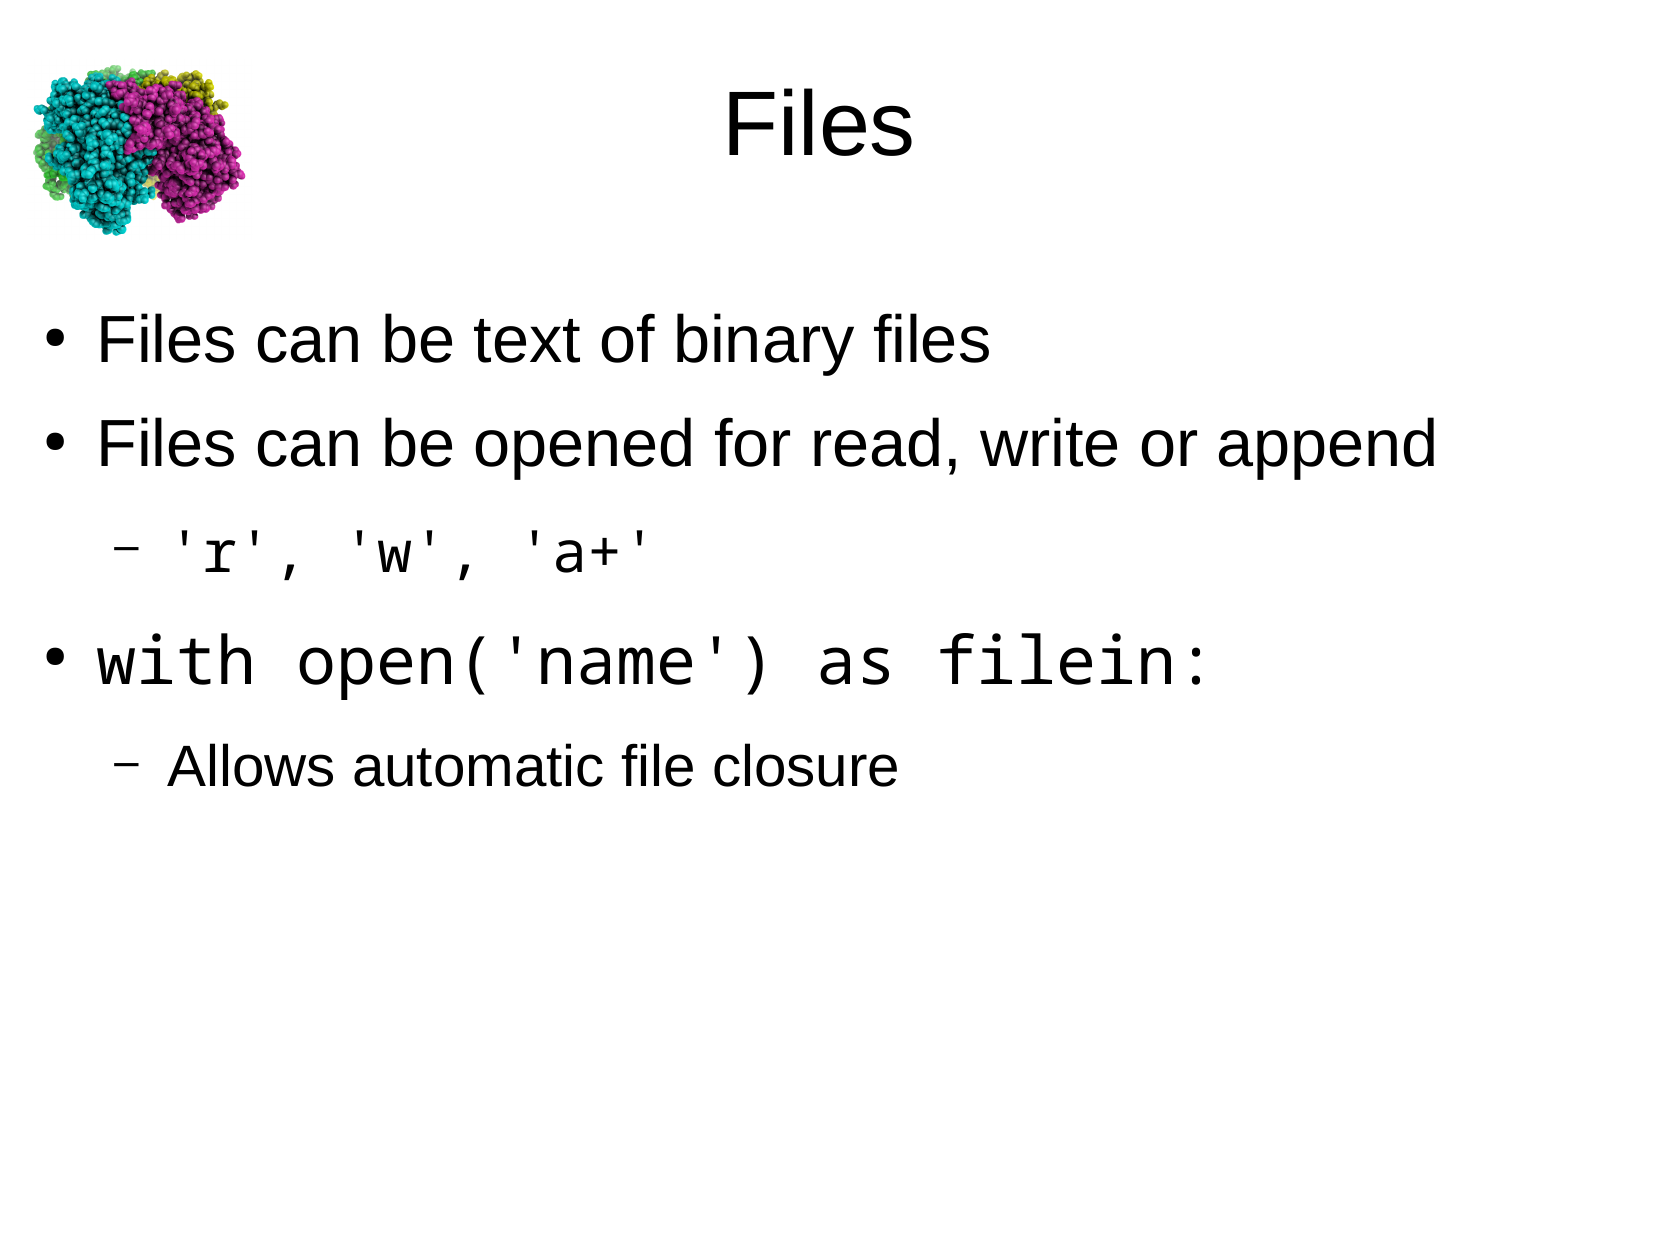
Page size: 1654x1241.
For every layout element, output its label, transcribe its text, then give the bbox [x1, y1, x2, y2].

list Files can be text of binary files Files can be opened for read, write or append 'r', 'w', 'a+' with open('name') as filein: Allows automatic file closure [25, 302, 1561, 1106]
picture [27, 59, 105, 240]
title Files [105, 0, 1534, 248]
